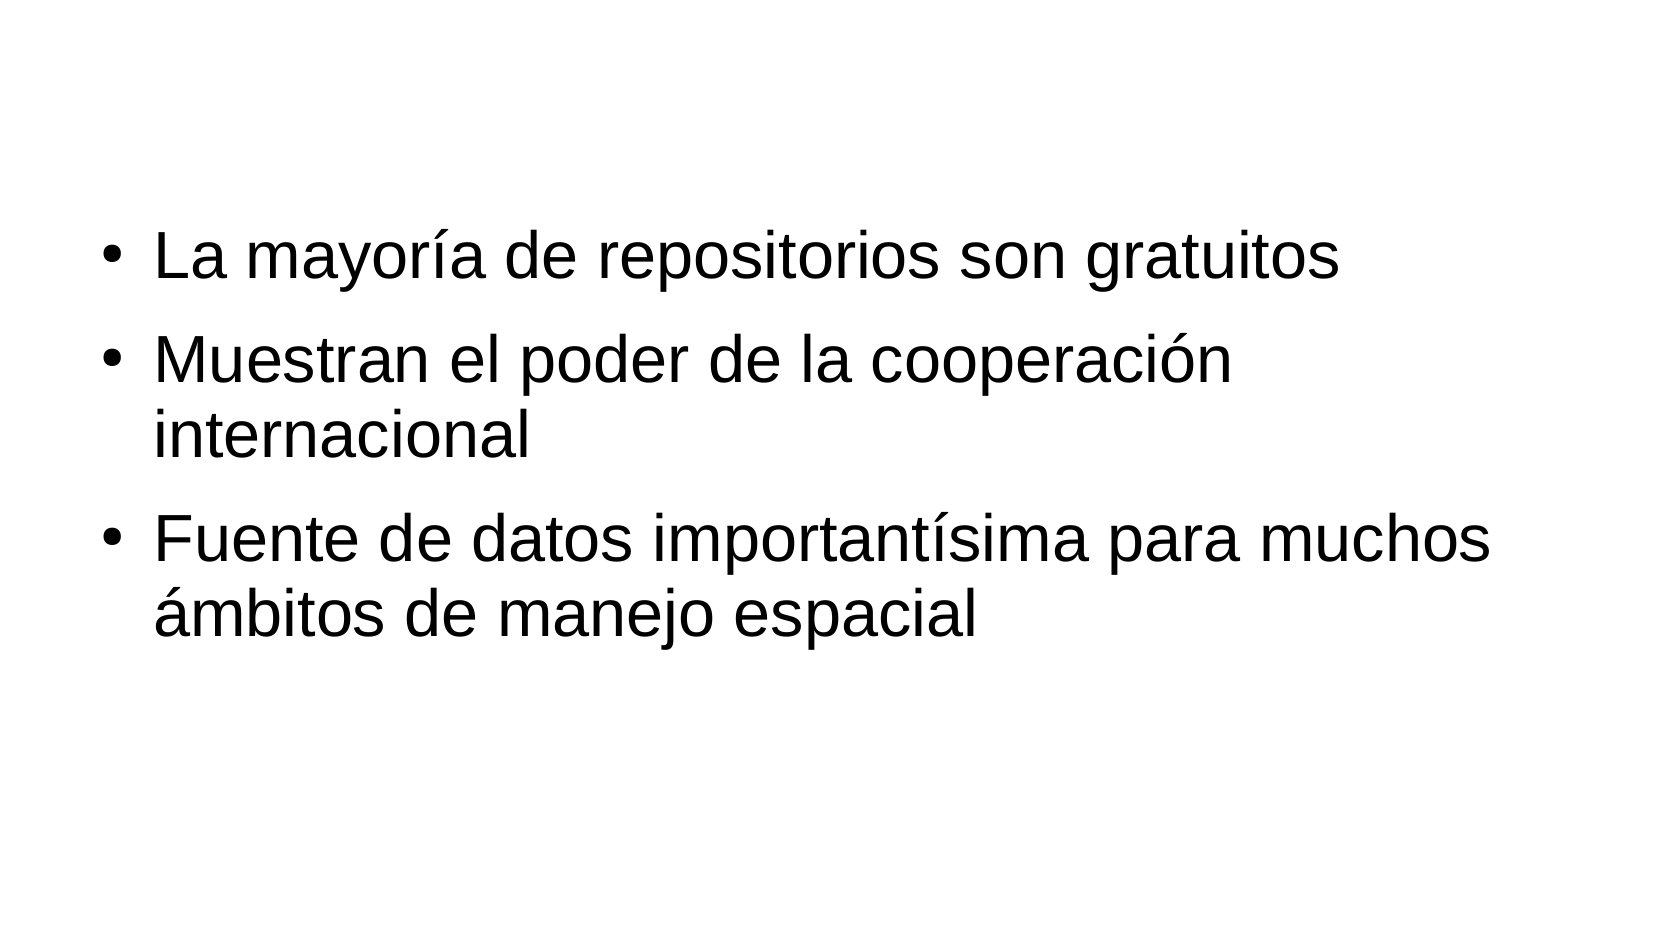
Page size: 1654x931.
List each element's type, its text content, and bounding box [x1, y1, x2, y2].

list La mayoría de repositorios son gratuitos Muestran el poder de la cooperación internacional Fuente de datos importantísima para muchos ámbitos de manejo espacial [82, 217, 1571, 758]
